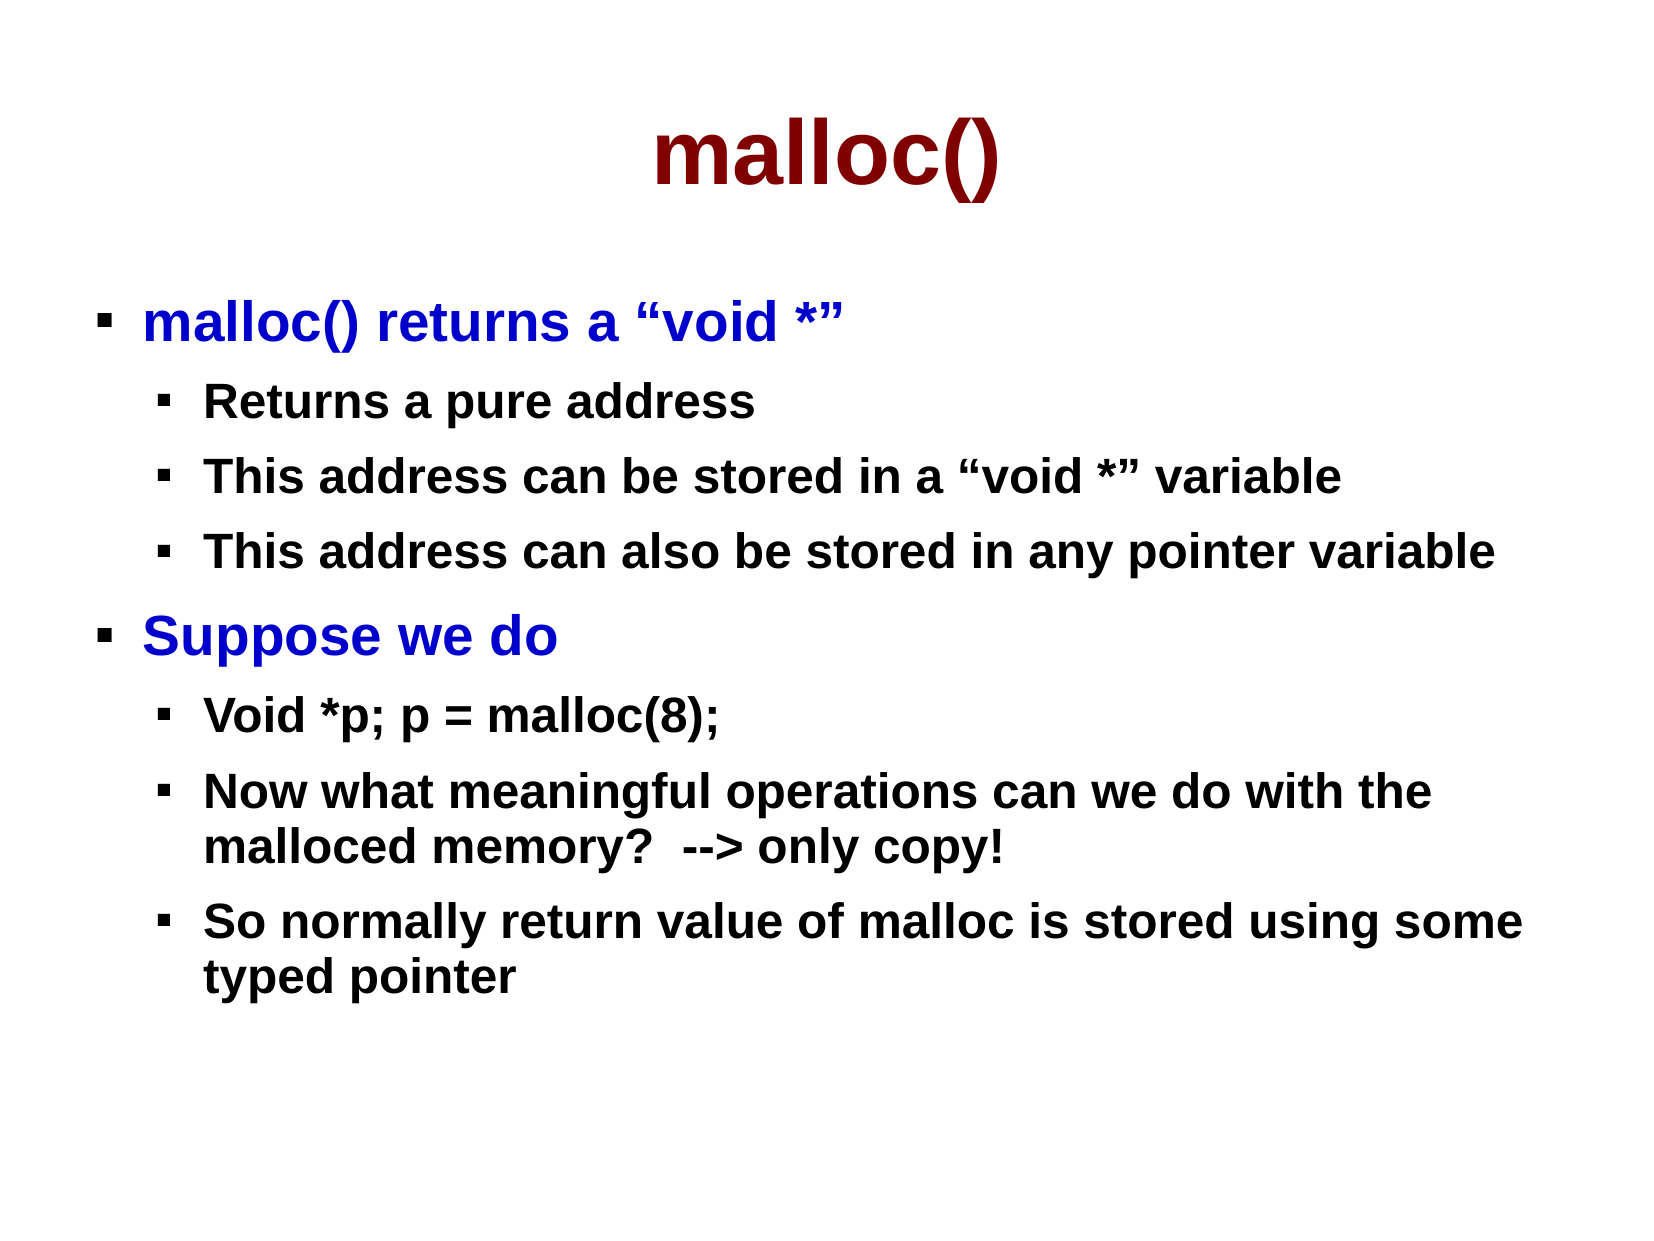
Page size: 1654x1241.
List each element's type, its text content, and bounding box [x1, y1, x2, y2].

title malloc() [82, 49, 1571, 257]
list malloc() returns a “void *” Returns a pure address This address can be stored in a “void *” variable This address can also be stored in any pointer variable Suppose we do Void *p; p = malloc(8); Now what meaningful operations can we do with the malloced memory? --> only copy! So normally return value of malloc is stored using some typed pointer [82, 290, 1571, 1010]
